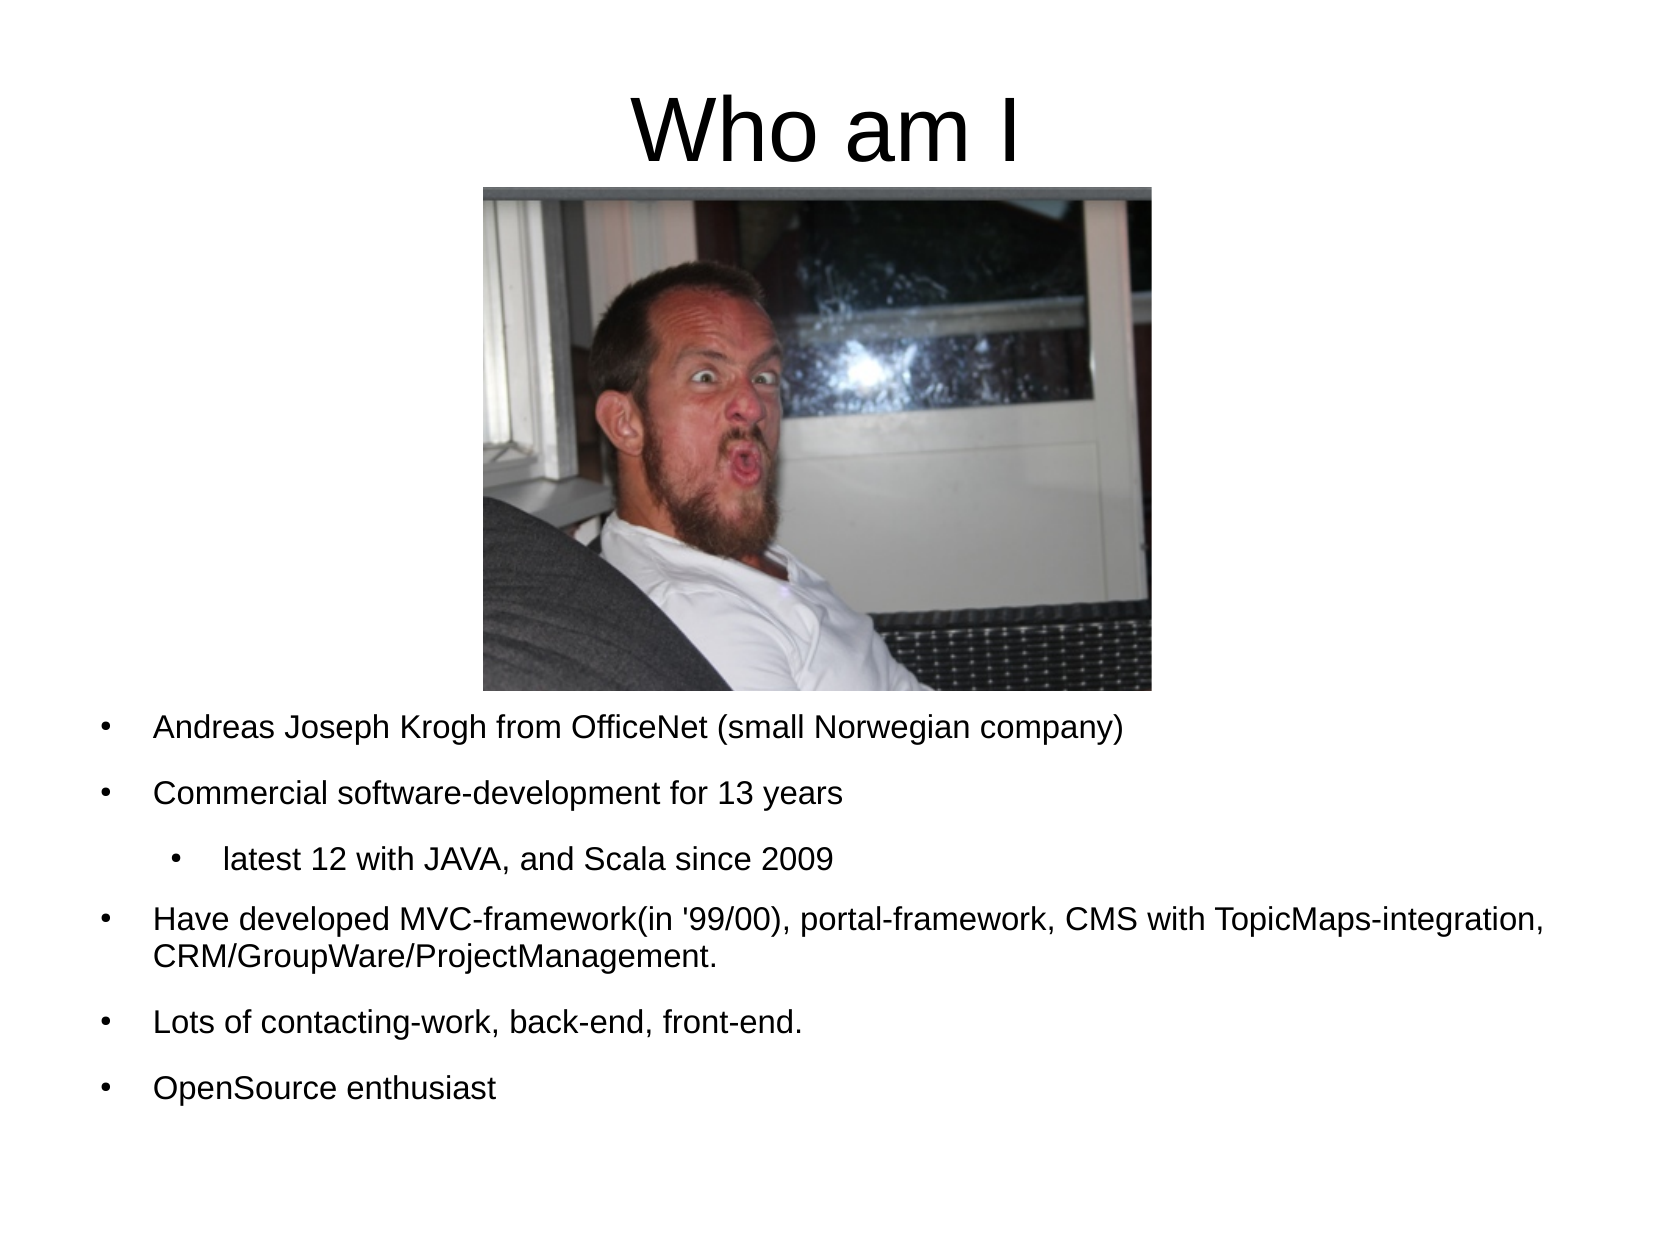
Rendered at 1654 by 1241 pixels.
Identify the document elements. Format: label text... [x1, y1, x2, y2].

title Who am I [82, 25, 1571, 233]
picture [483, 187, 1152, 691]
list Andreas Joseph Krogh from OfficeNet (small Norwegian company) Commercial software-development for 13 years latest 12 with JAVA, and Scala since 2009 Have developed MVC-framework(in '99/00), portal-framework, CMS with TopicMaps-integration, CRM/GroupWare/ProjectManagement. Lots of contacting-work, back-end, front-end. OpenSource enthusiast [82, 708, 1571, 1109]
